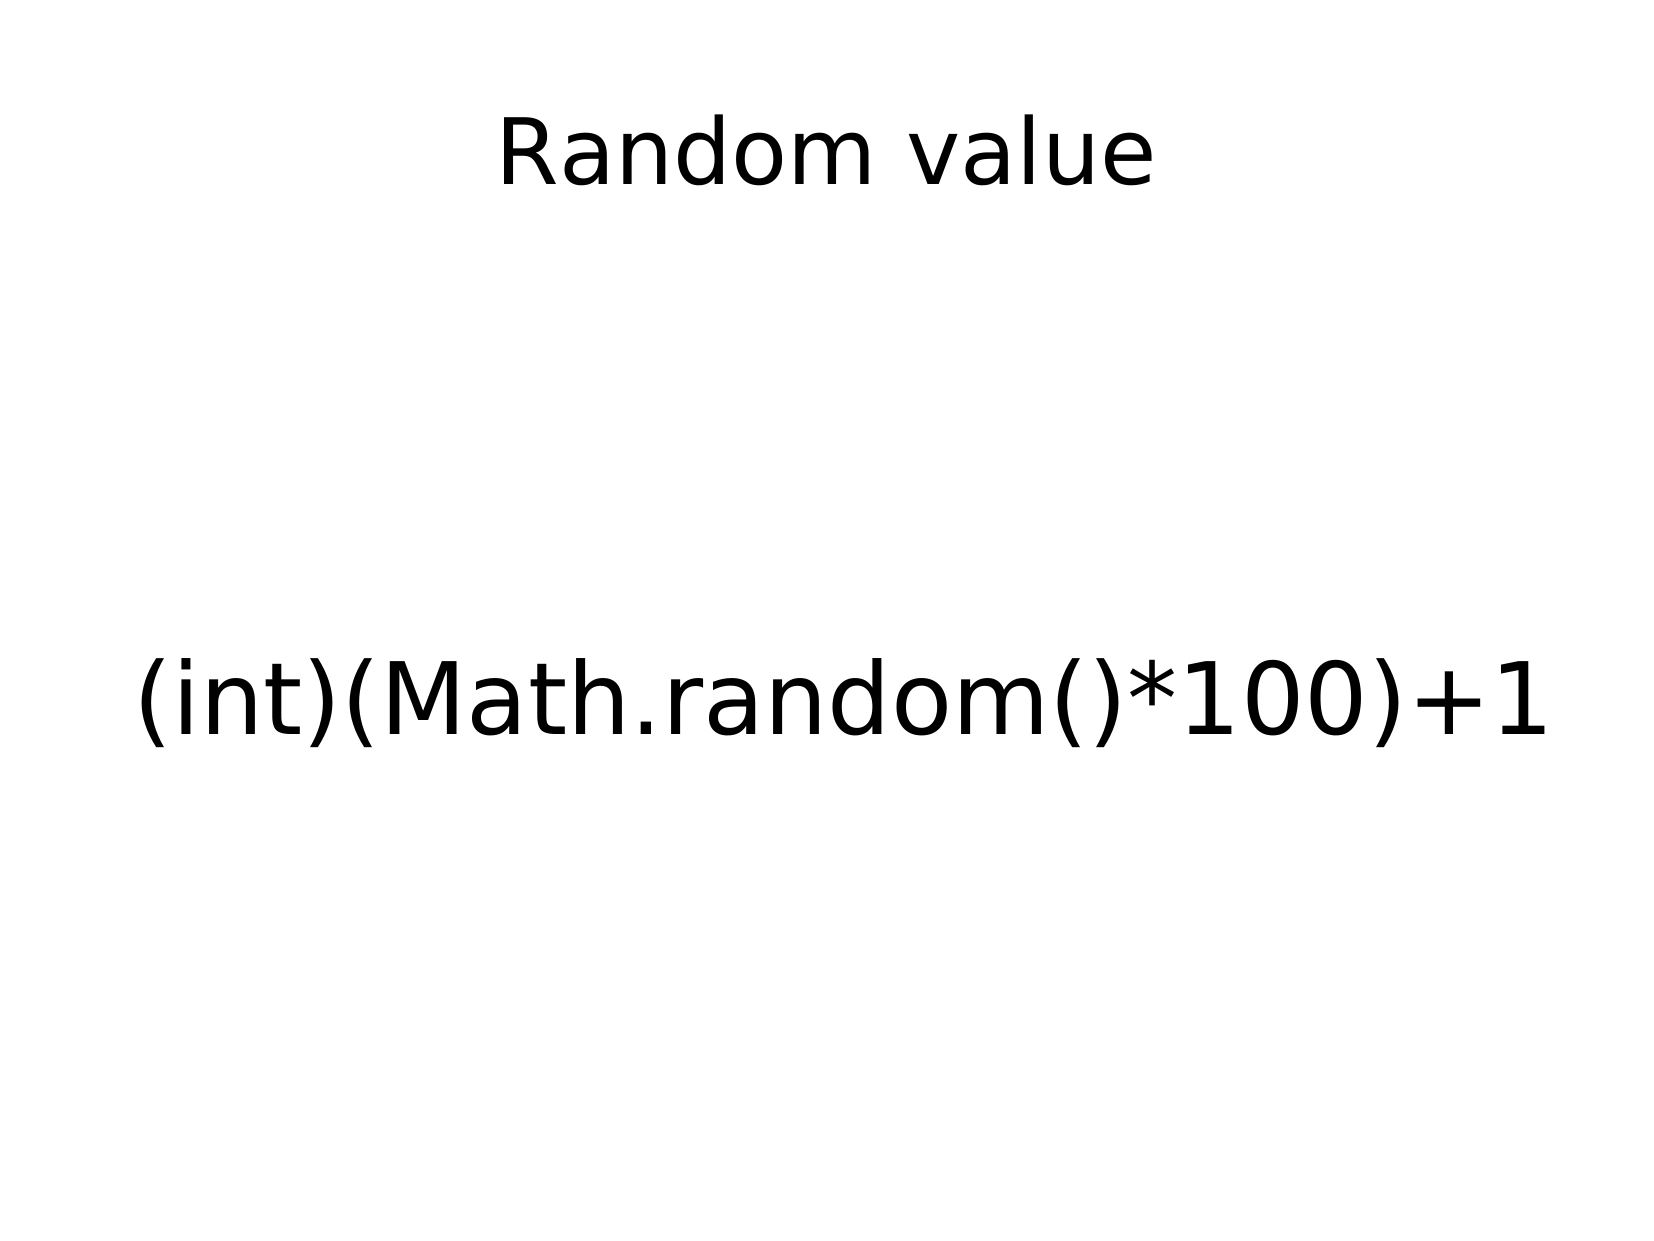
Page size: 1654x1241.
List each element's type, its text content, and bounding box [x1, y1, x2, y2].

subtitle (int)(Math.random()*100)+1 [82, 290, 1571, 1109]
title Random value [82, 49, 1571, 257]
